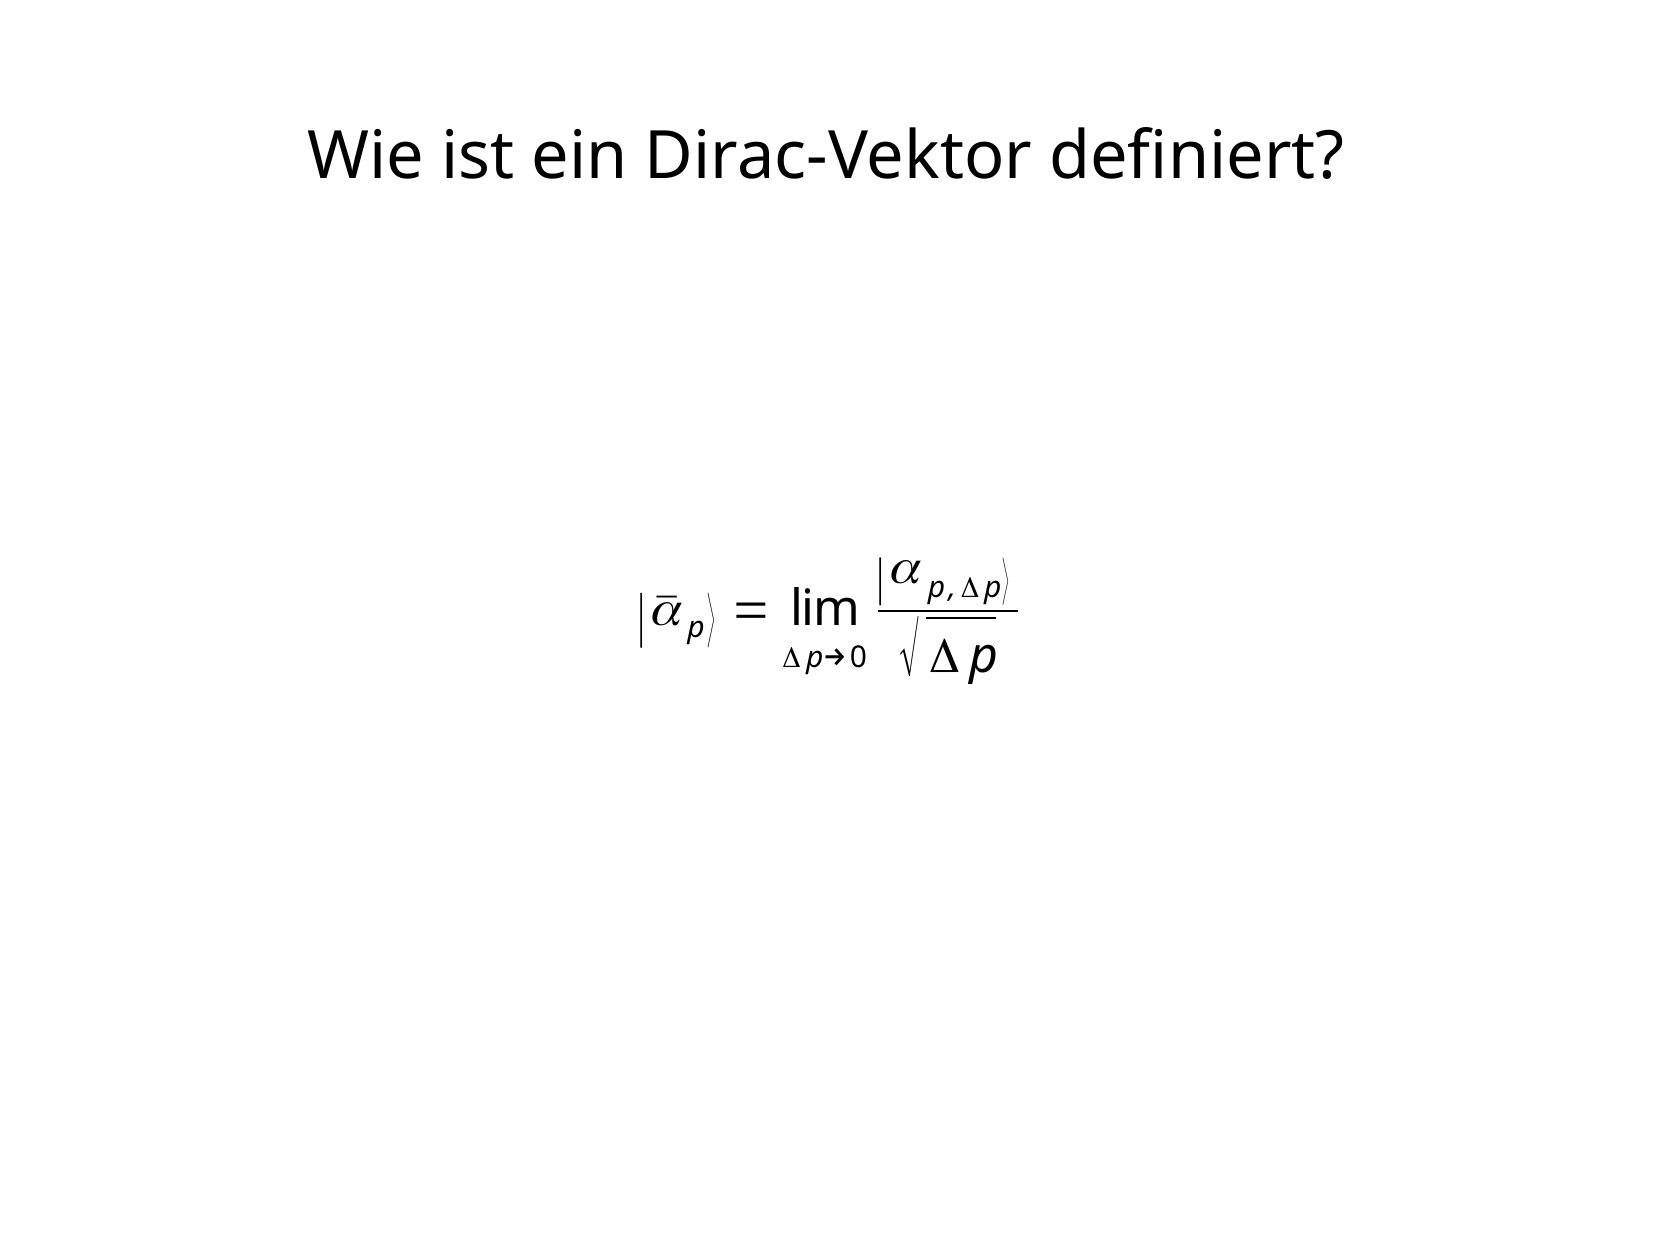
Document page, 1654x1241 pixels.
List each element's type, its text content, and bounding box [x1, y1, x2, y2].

chart [627, 554, 1026, 686]
title Wie ist ein Dirac-Vektor definiert? [82, 49, 1571, 257]
